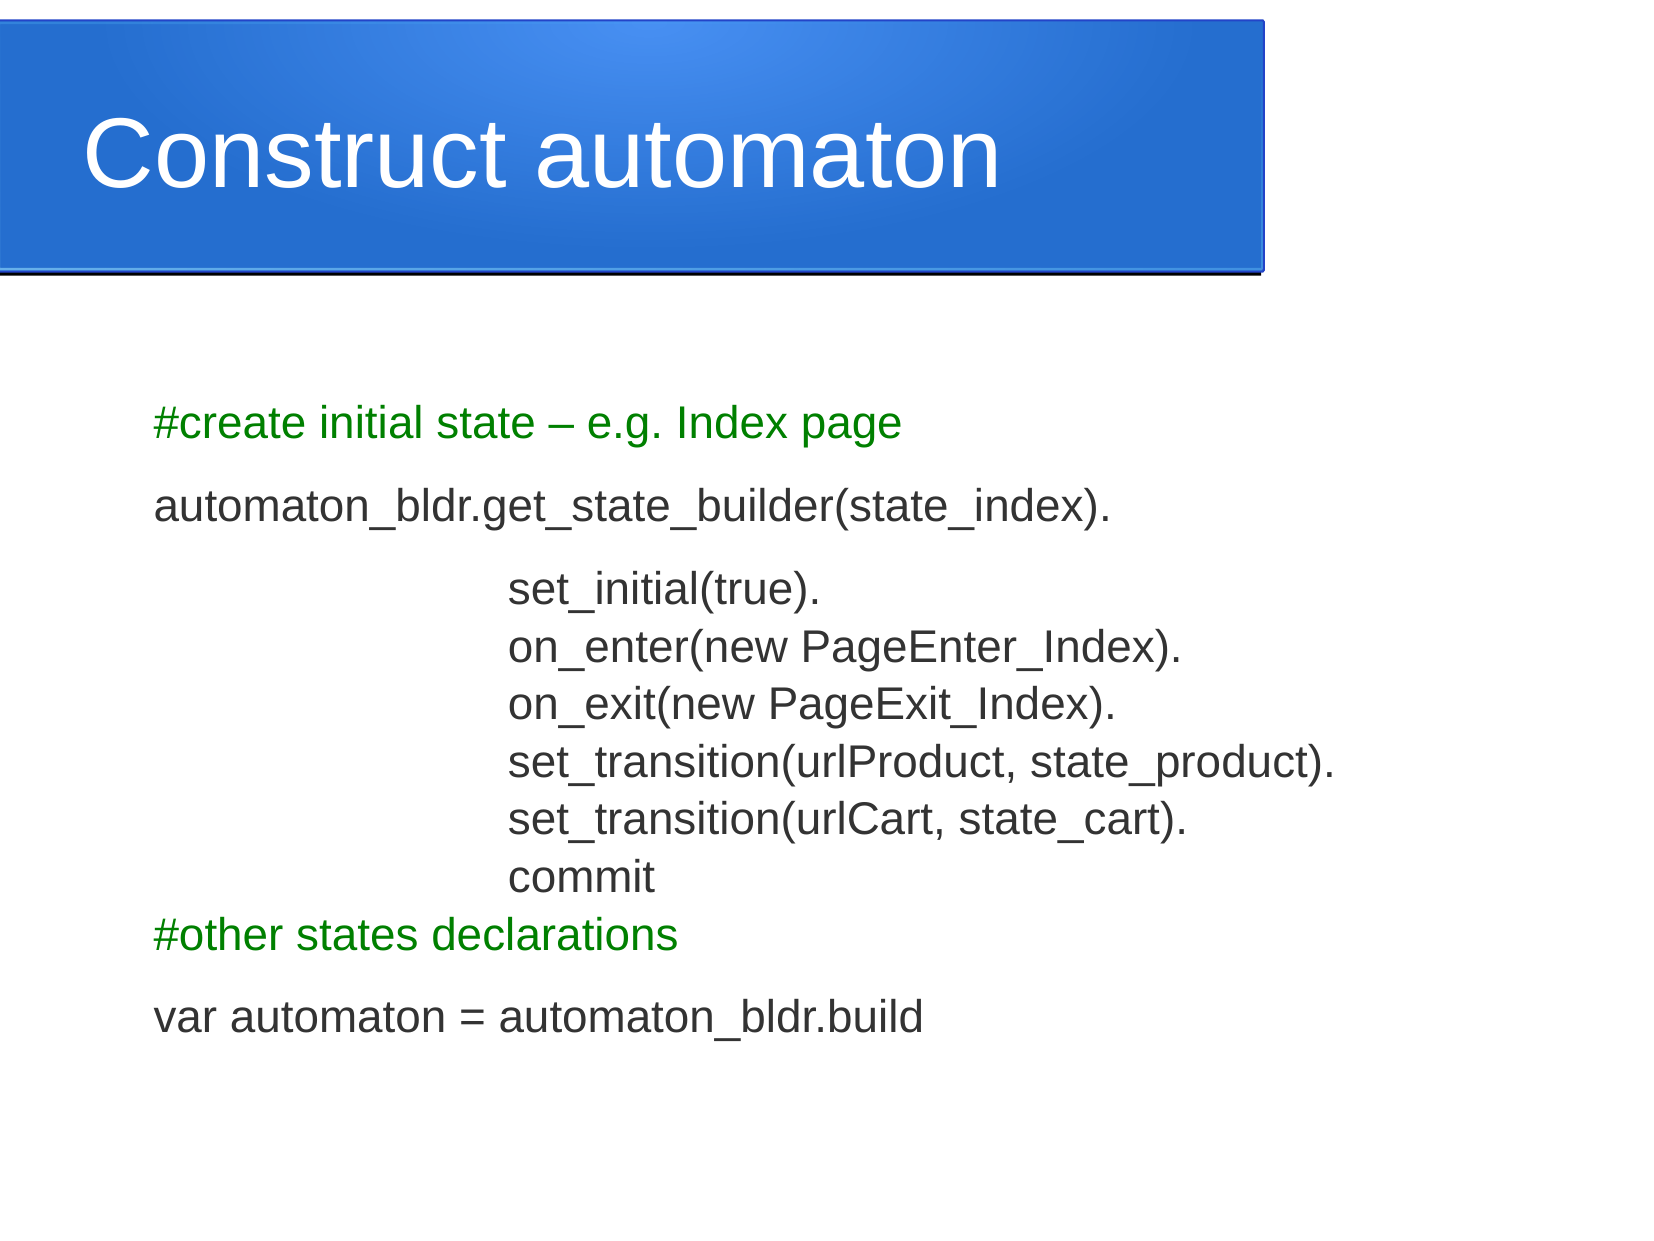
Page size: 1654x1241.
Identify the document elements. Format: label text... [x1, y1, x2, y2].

title Construct automaton [82, 49, 1250, 257]
list #create initial state – e.g. Index page automaton_bldr.get_state_builder(state_index). set_initial(true). on_enter(new PageEnter_Index). on_exit(new PageExit_Index). set_transition(urlProduct, state_product). set_transition(urlCart, state_cart). commit #other states declarations var automaton = automaton_bldr.build [82, 290, 1538, 1193]
